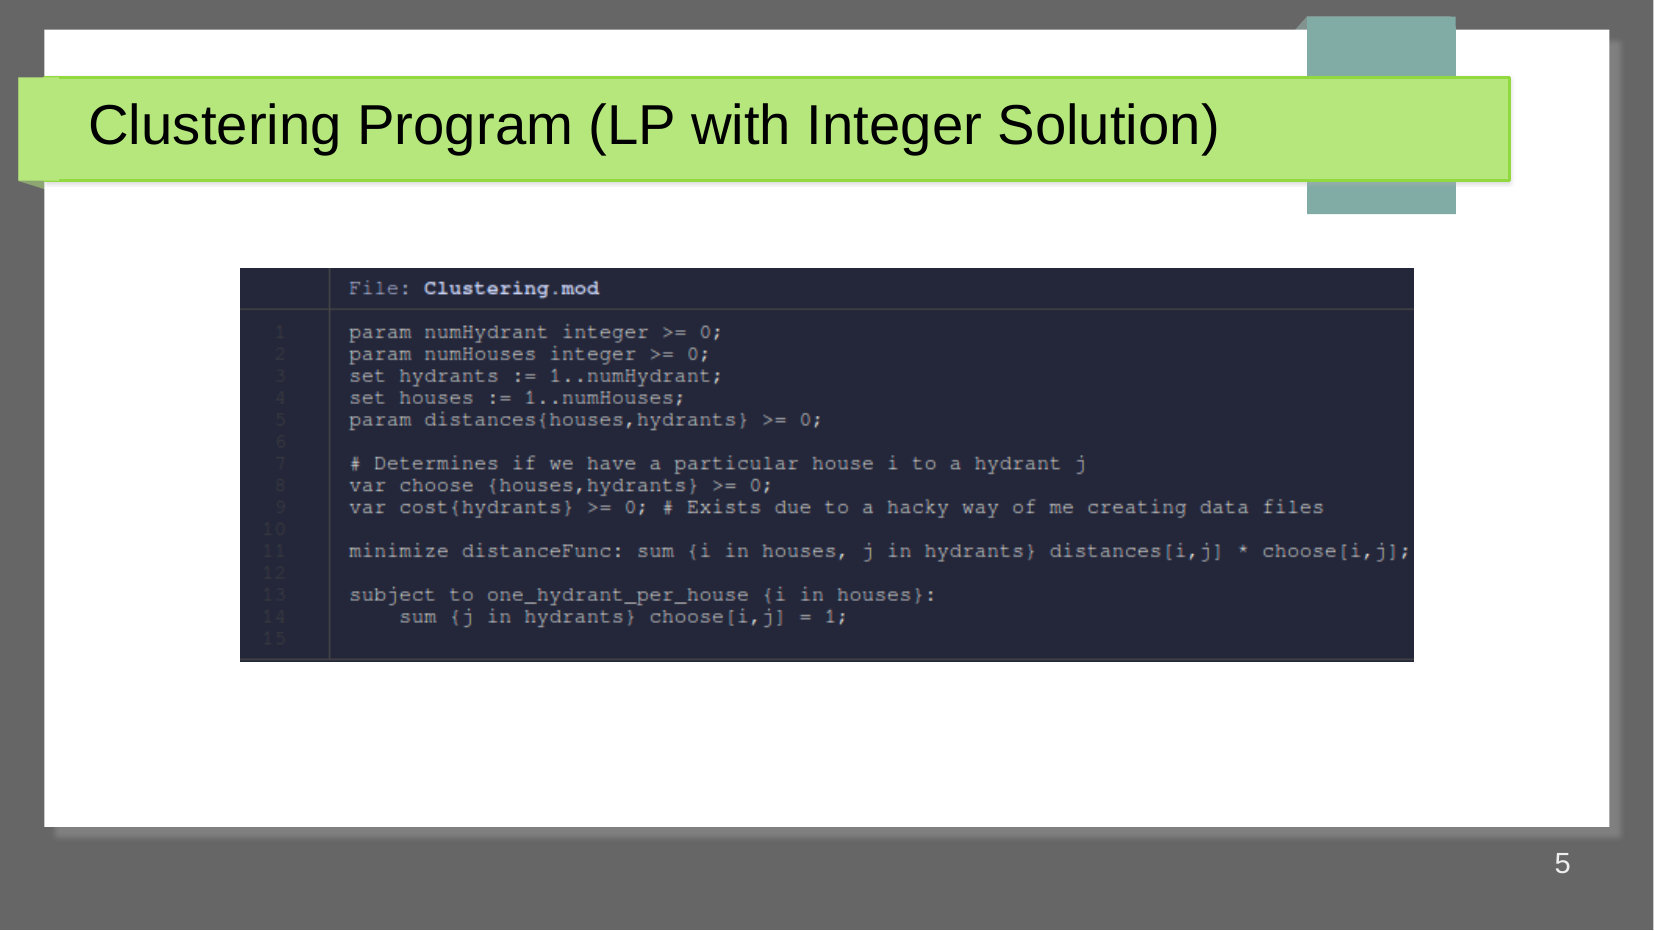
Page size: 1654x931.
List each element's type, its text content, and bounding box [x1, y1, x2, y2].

picture [240, 268, 1414, 662]
title Clustering Program (LP with Integer Solution) [88, 73, 1506, 178]
